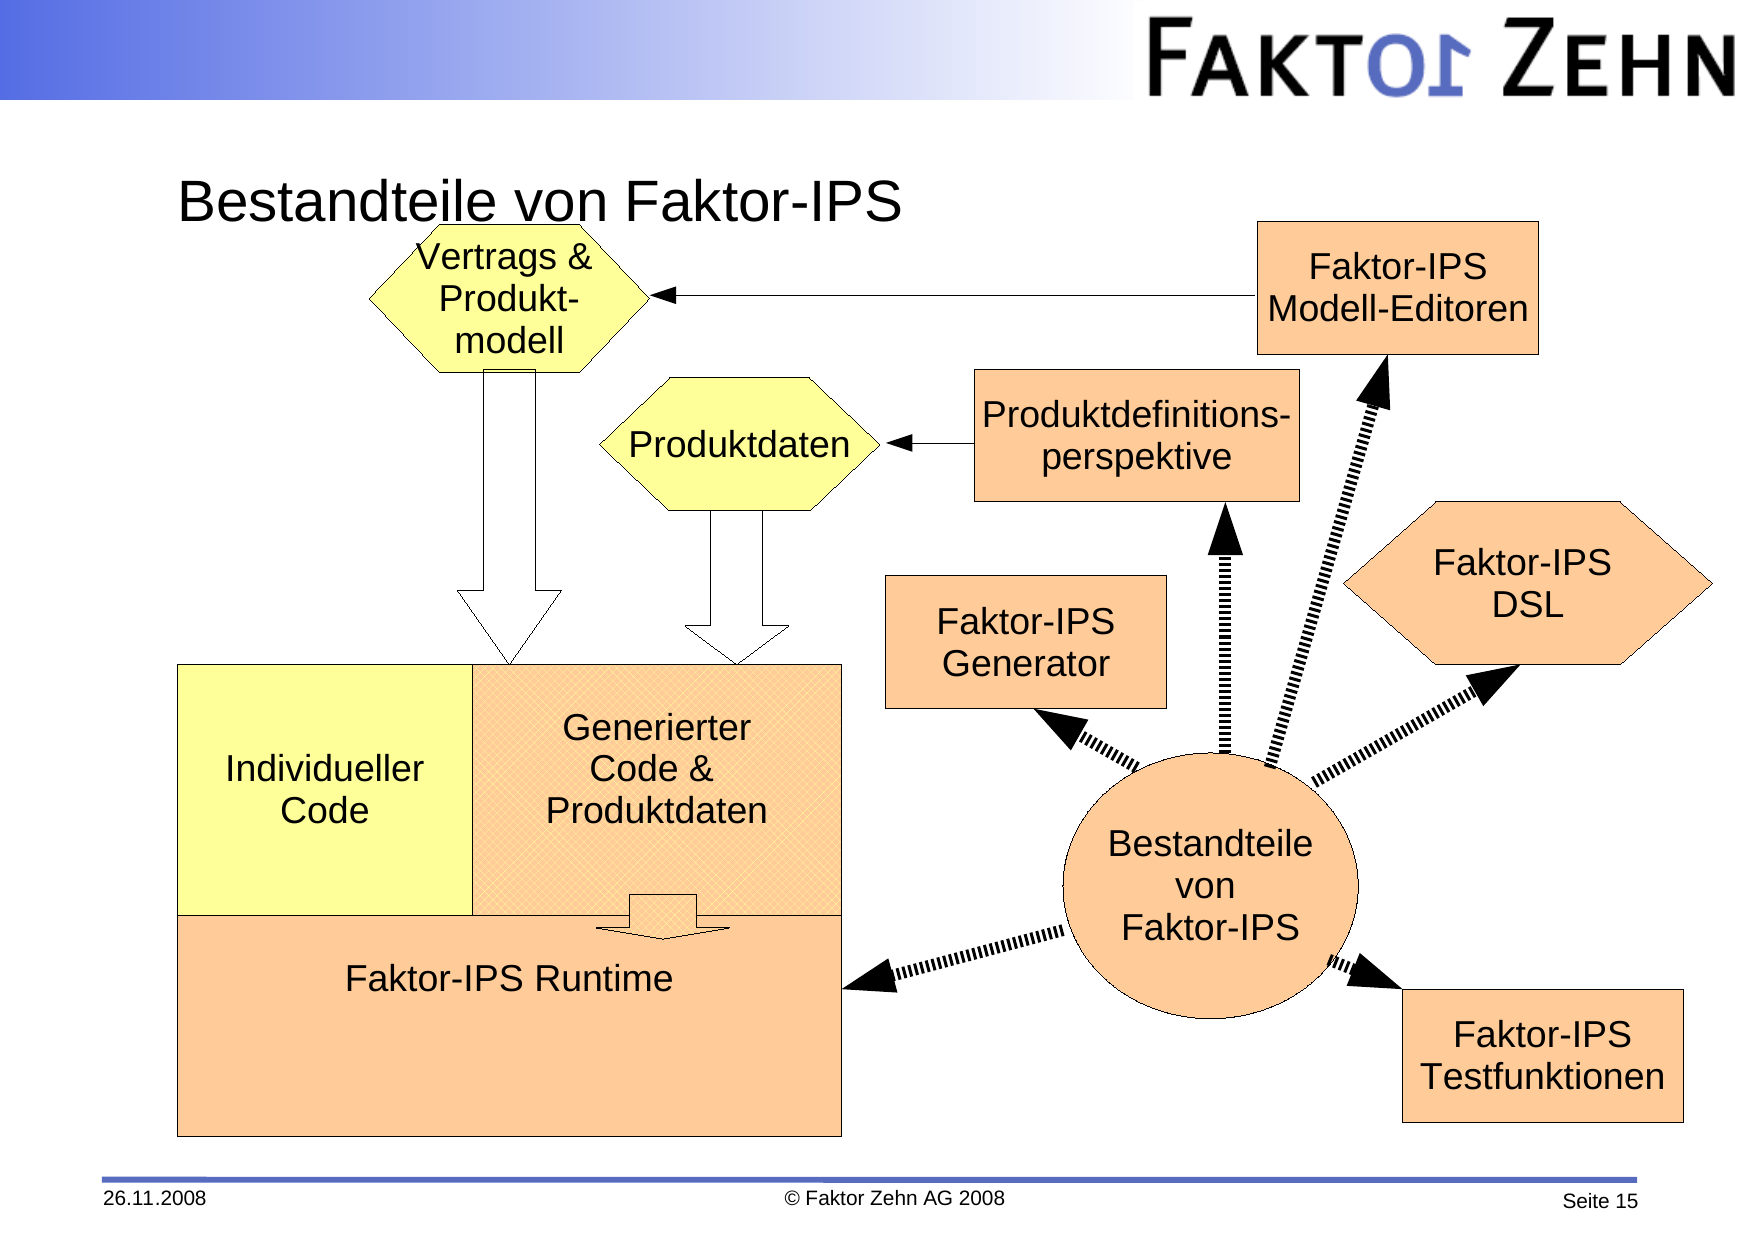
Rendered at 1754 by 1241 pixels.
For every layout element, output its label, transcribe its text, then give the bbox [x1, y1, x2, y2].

text_box Produktdefinitions- perspektive [974, 369, 1300, 502]
text_box Faktor-IPS Generator [885, 575, 1167, 709]
text_box Bestandteile von Faktor-IPS [1062, 752, 1359, 1019]
text_box Individueller Code [177, 664, 472, 916]
text_box Faktor-IPS Testfunktionen [1402, 989, 1684, 1123]
text_box [596, 894, 730, 940]
title Bestandteile von Faktor-IPS [177, 135, 1574, 266]
text_box Faktor-IPS Modell-Editoren [1257, 221, 1539, 355]
text_box Vertrags & Produkt- modell [369, 224, 650, 373]
text_box Faktor-IPS Runtime [177, 916, 842, 1137]
text_box Generierter Code & Produktdaten [472, 664, 842, 916]
text_box Faktor-IPS DSL [1343, 501, 1713, 665]
text_box Produktdaten [599, 377, 880, 511]
picture [1133, 2, 1749, 105]
text_box [679, 413, 1418, 1152]
